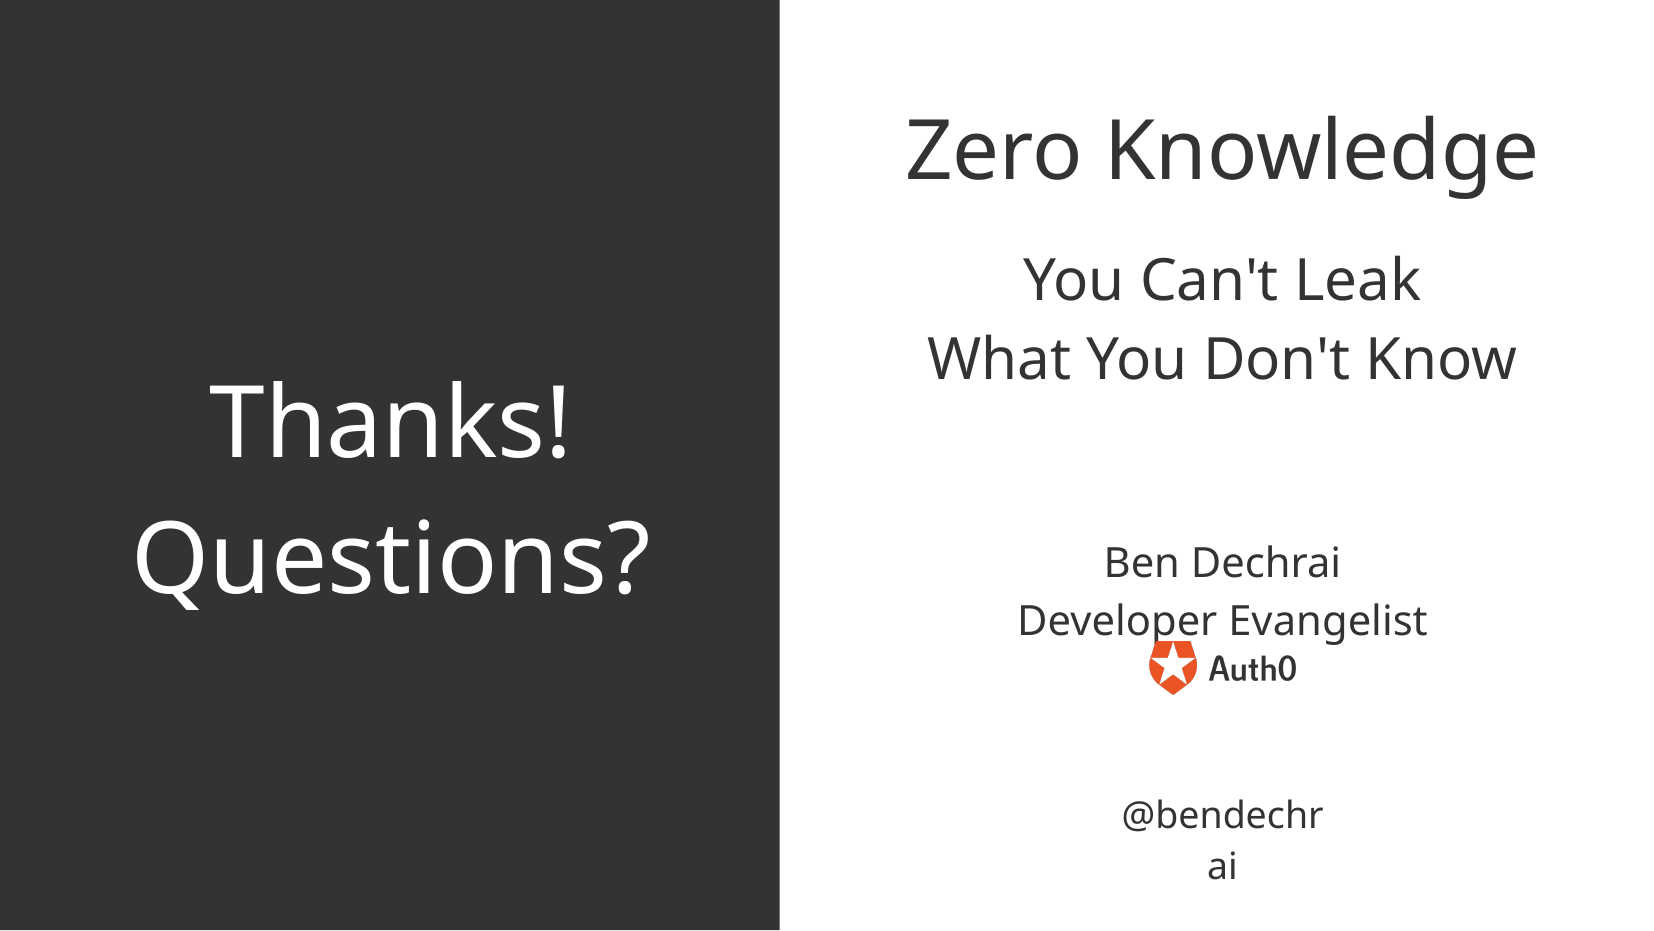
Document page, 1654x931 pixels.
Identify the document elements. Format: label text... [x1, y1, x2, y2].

text_box [0, 0, 780, 931]
text_box You Can't Leak What You Don't Know [838, 230, 1607, 379]
picture [1149, 641, 1296, 695]
text_box @bendechrai [1098, 780, 1347, 839]
text_box Ben Dechrai Developer Evangelist [838, 525, 1607, 637]
text_box Thanks! Questions? [7, 342, 776, 588]
text_box Zero Knowledge [814, 83, 1630, 194]
